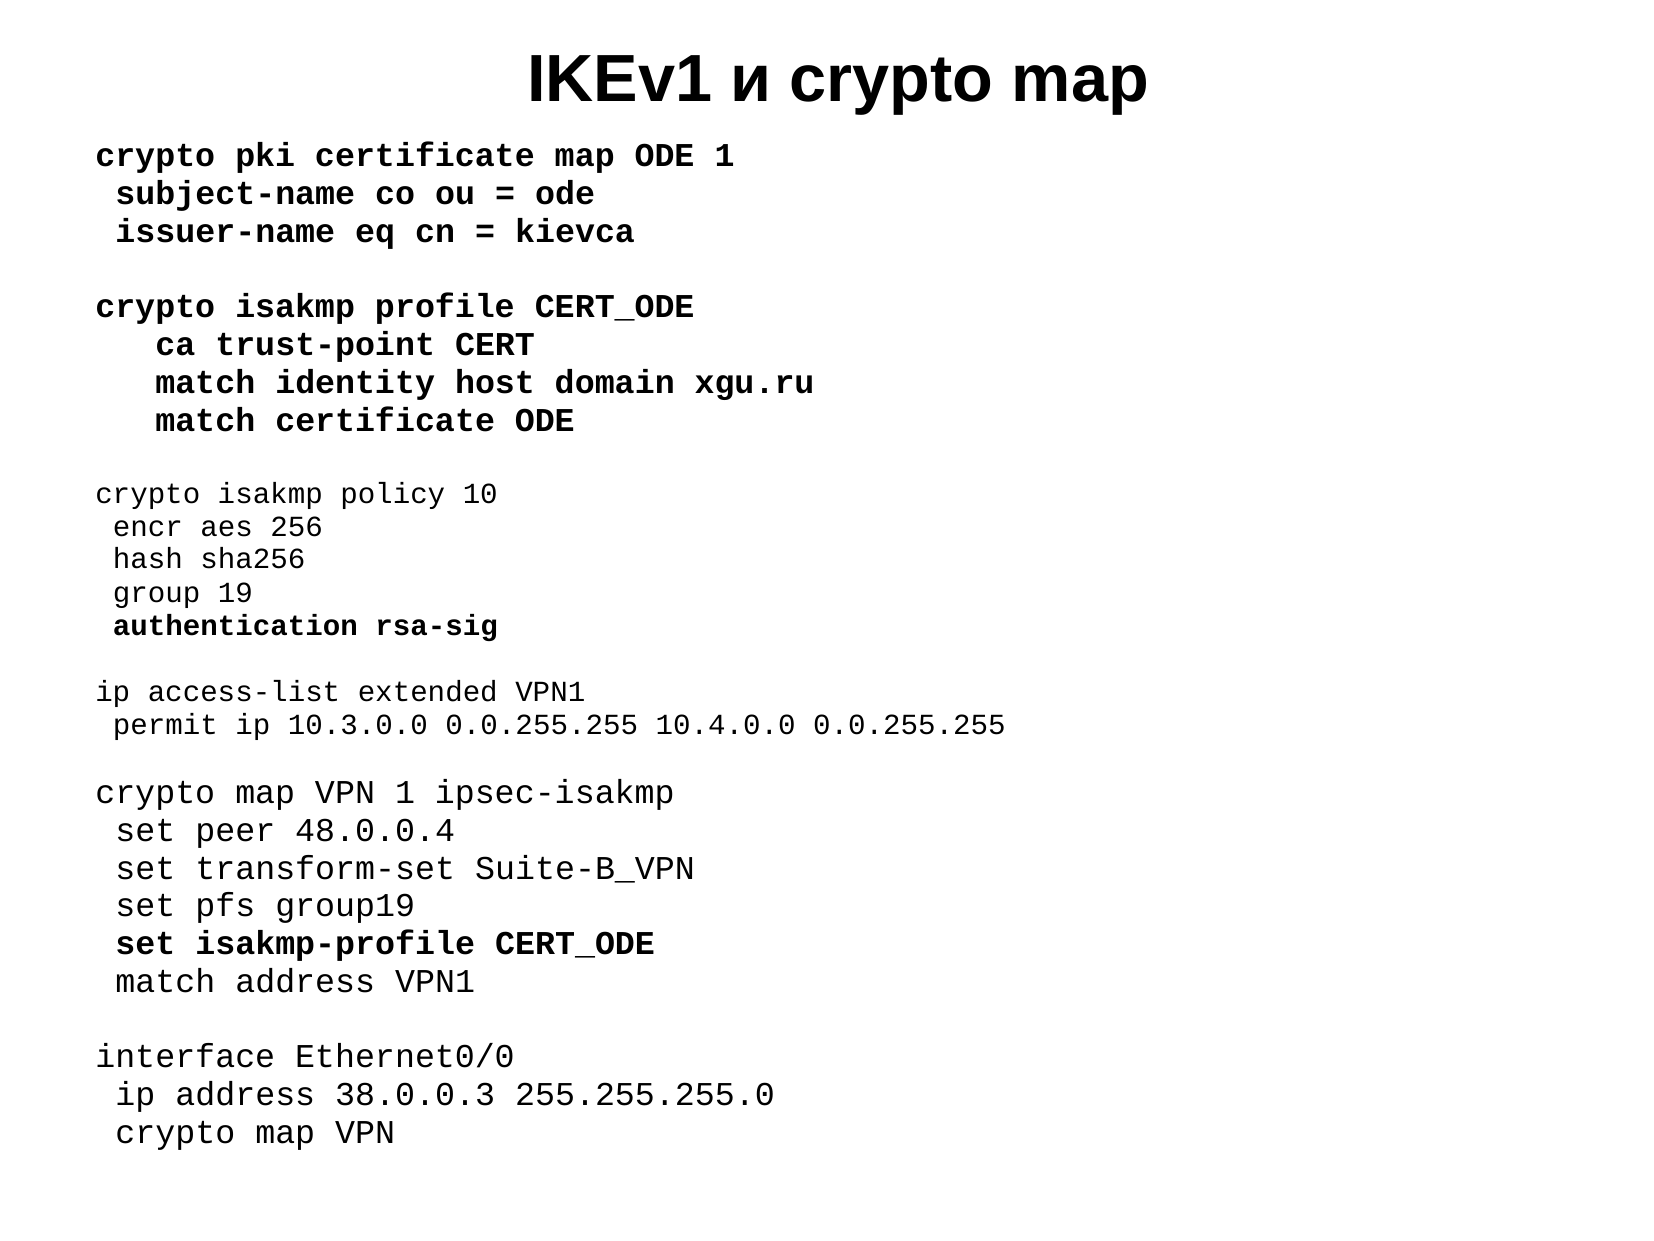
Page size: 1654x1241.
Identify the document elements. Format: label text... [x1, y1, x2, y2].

text_box IKEv1 и crypto map [64, 37, 1613, 122]
list crypto pki certificate map ODE 1 subject-name co ou = ode issuer-name eq cn = kievca crypto isakmp profile CERT_ODE ca trust-point CERT match identity host domain xgu.ru match certificate ODE crypto isakmp policy 10 encr aes 256 hash sha256 group 19 authentication rsa-sig ip access-list extended VPN1 permit ip 10.3.0.0 0.0.255.255 10.4.0.0 0.0.255.255 crypto map VPN 1 ipsec-isakmp set peer 48.0.0.4 set transform-set Suite-B_VPN set pfs group19 set isakmp-profile CERT_ODE match address VPN1 interface Ethernet0/0 ip address 38.0.0.3 255.255.255.0 crypto map VPN [95, 139, 1538, 1208]
